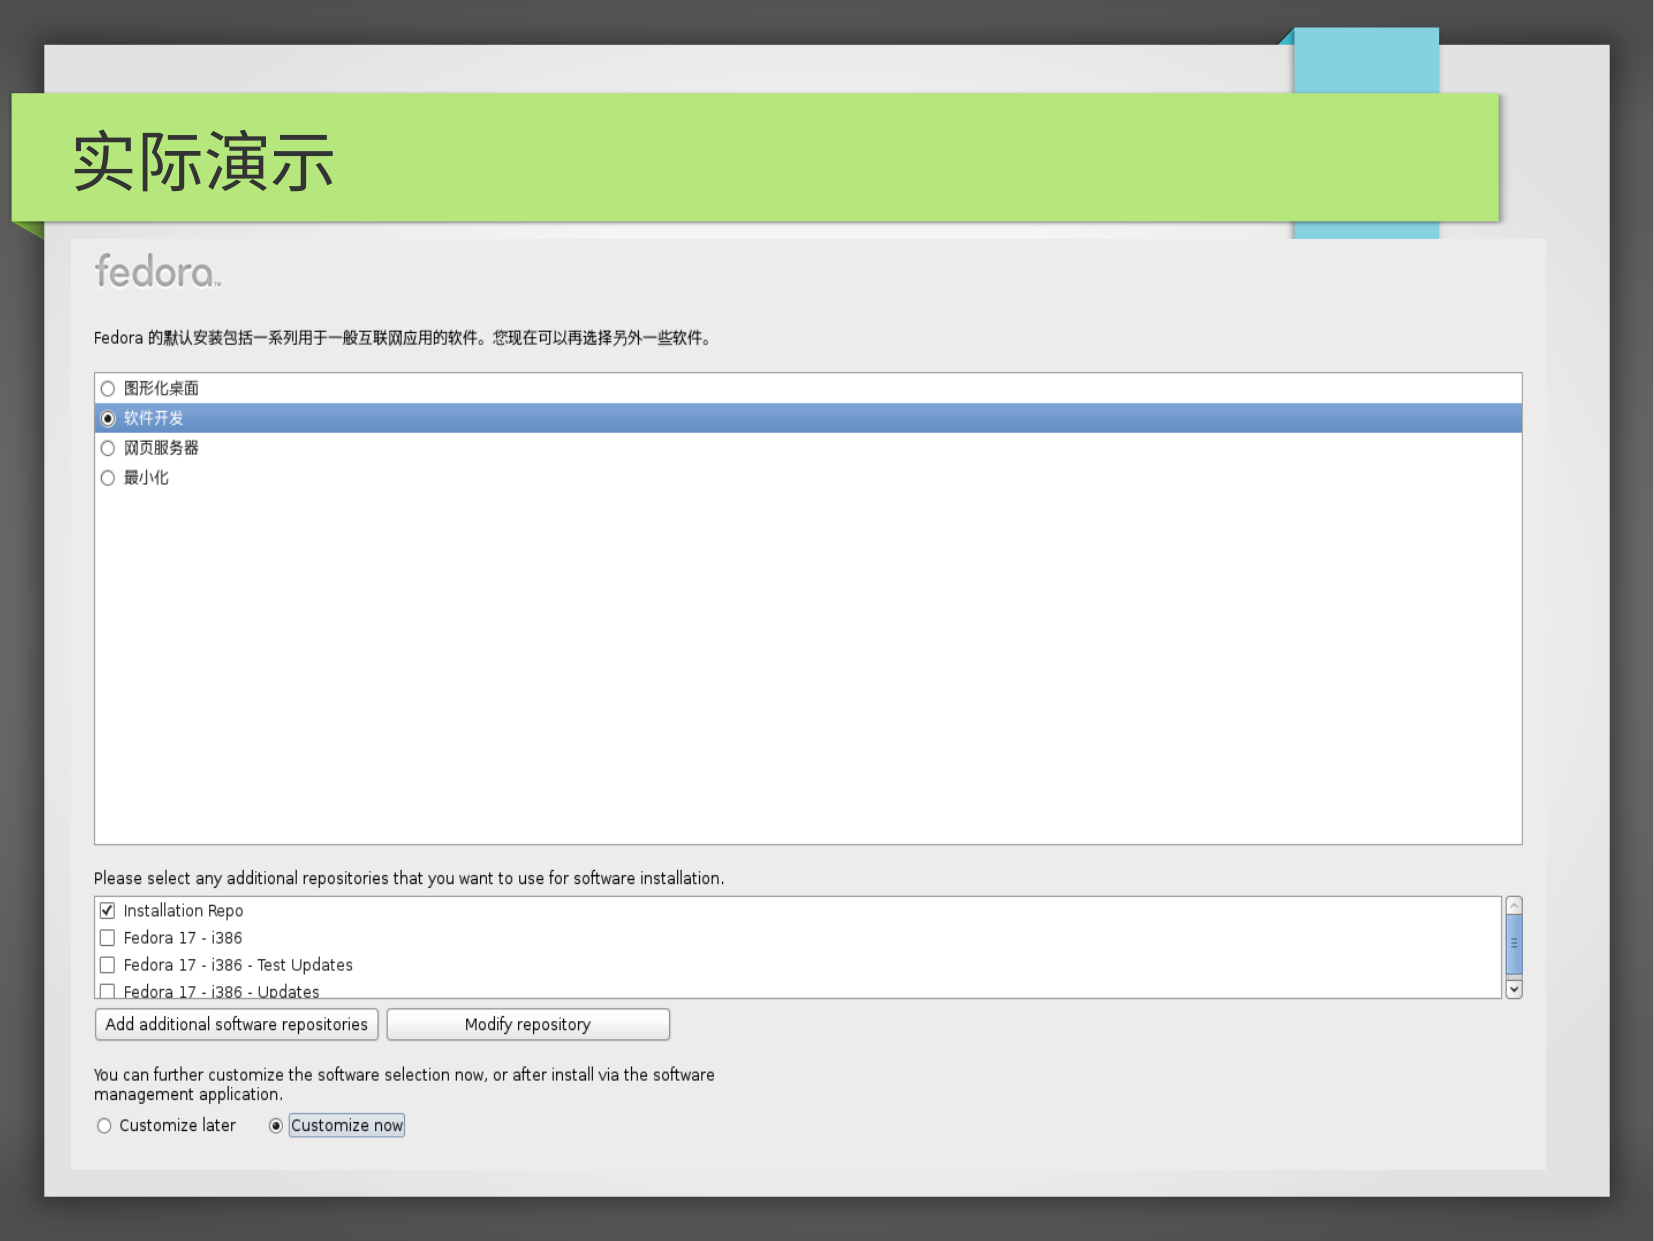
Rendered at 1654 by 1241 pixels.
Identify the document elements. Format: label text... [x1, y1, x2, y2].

title 实际演示 [82, 49, 1571, 257]
picture [0, 0, 1654, 1241]
